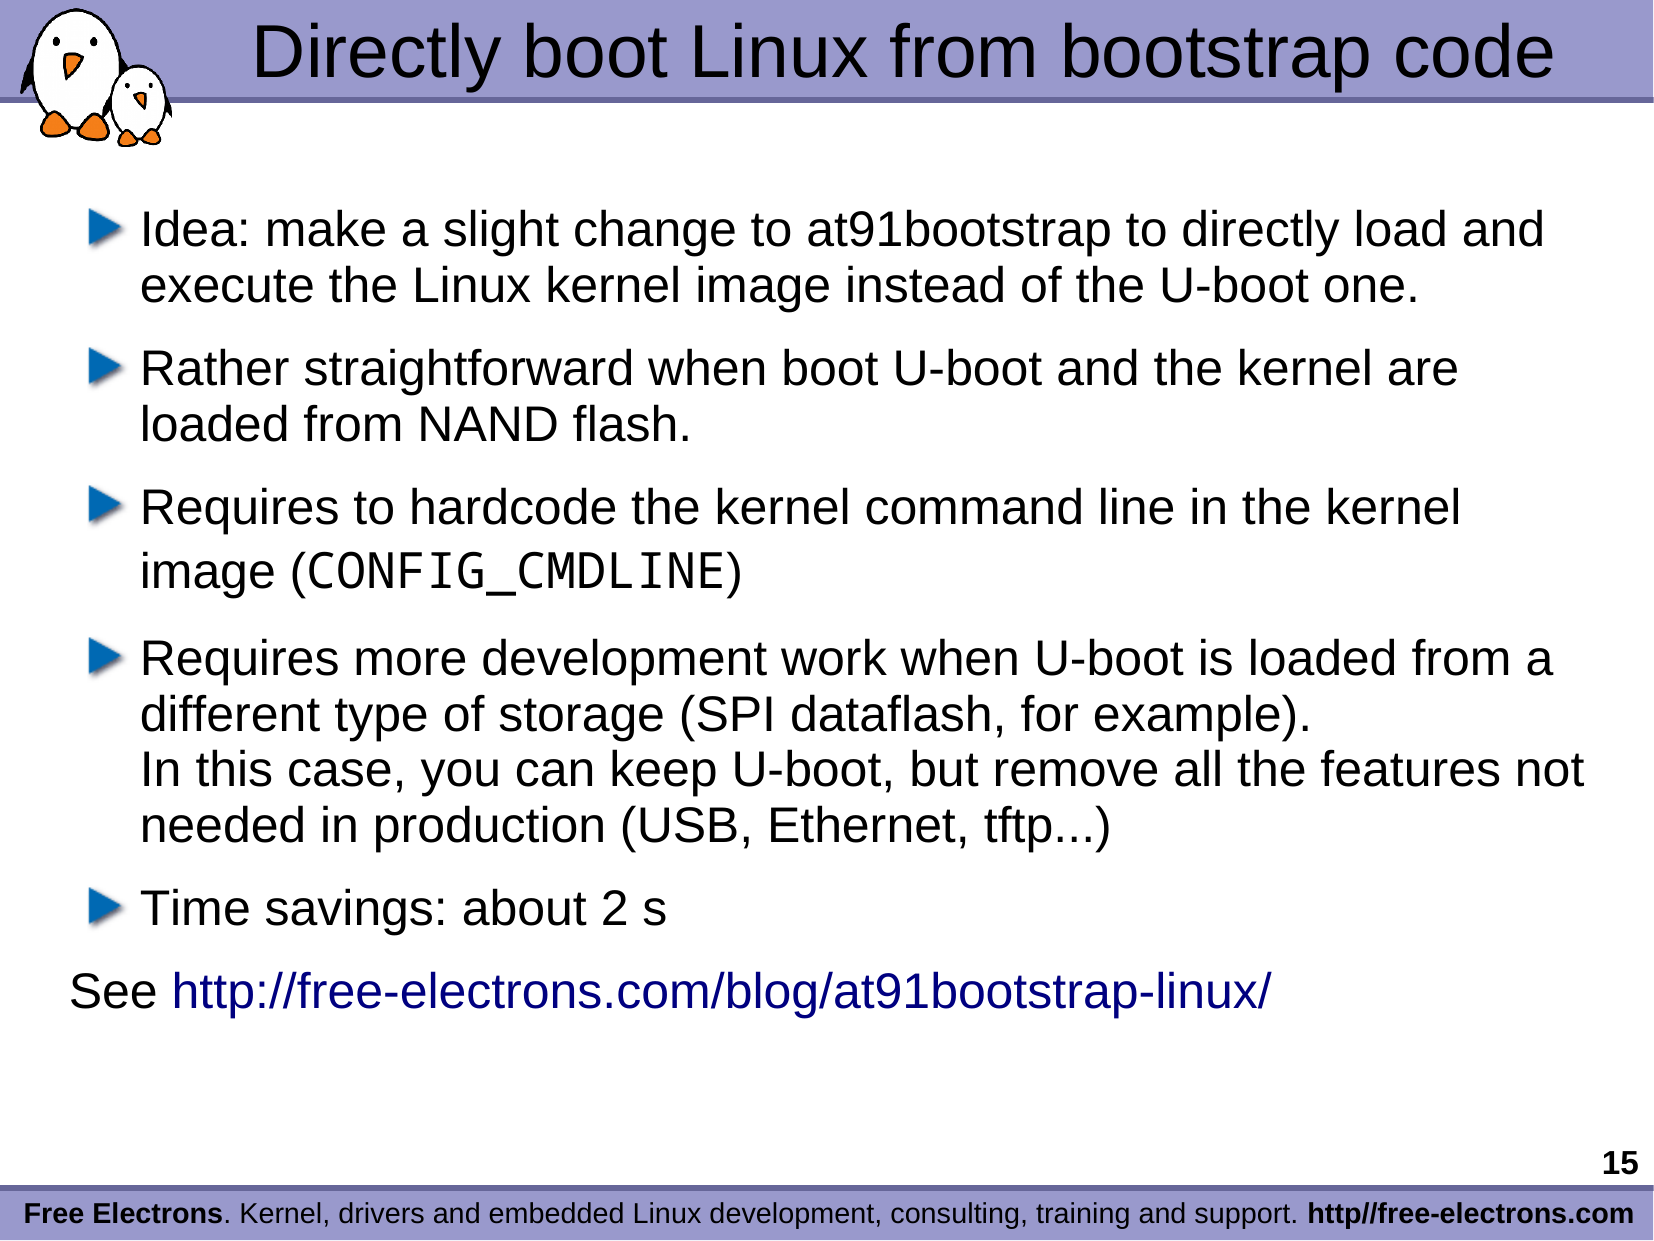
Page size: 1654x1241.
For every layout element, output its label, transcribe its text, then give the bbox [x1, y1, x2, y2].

title Directly boot Linux from bootstrap code [178, 4, 1631, 98]
list Idea: make a slight change to at91bootstrap to directly load and execute the Linux kernel image instead of the U-boot one. Rather straightforward when boot U-boot and the kernel are loaded from NAND flash. Requires to hardcode the kernel command line in the kernel image (CONFIG_CMDLINE) Requires more development work when U-boot is loaded from a different type of storage (SPI dataflash, for example). In this case, you can keep U-boot, but remove all the features not needed in production (USB, Ethernet, tftp...) Time savings: about 2 s See http://free-electrons.com/blog/at91bootstrap-linux/ [68, 201, 1592, 1118]
picture [20, 8, 172, 147]
